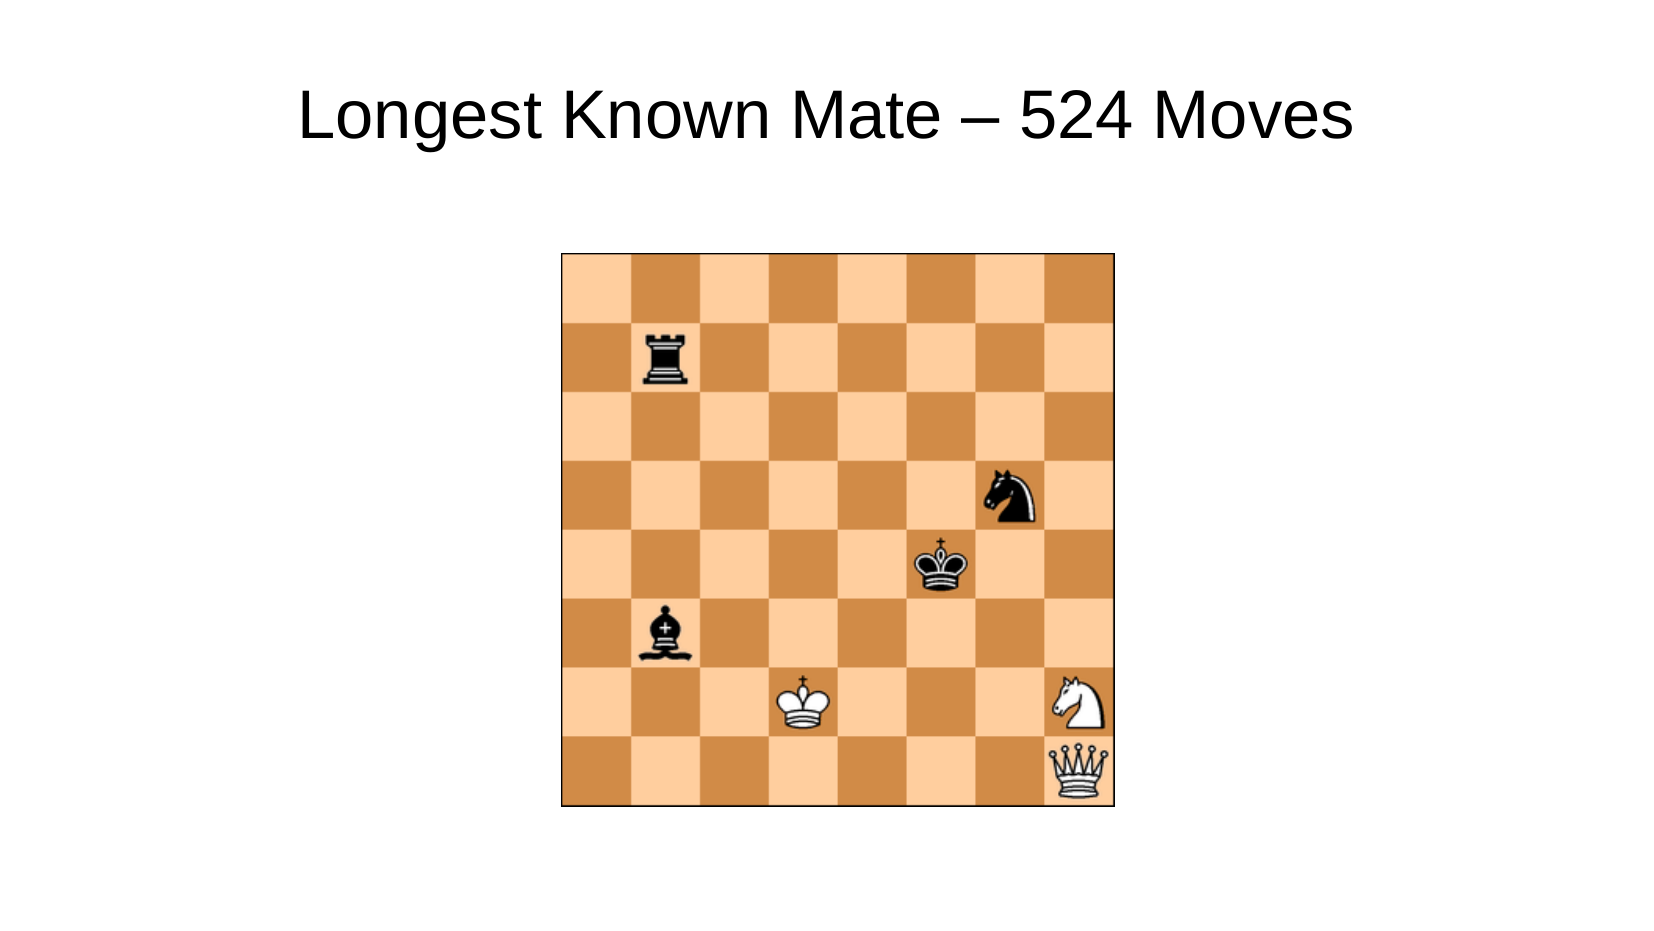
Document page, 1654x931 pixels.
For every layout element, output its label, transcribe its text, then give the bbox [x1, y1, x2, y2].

title Longest Known Mate – 524 Moves [82, 37, 1571, 193]
picture [561, 253, 1115, 807]
